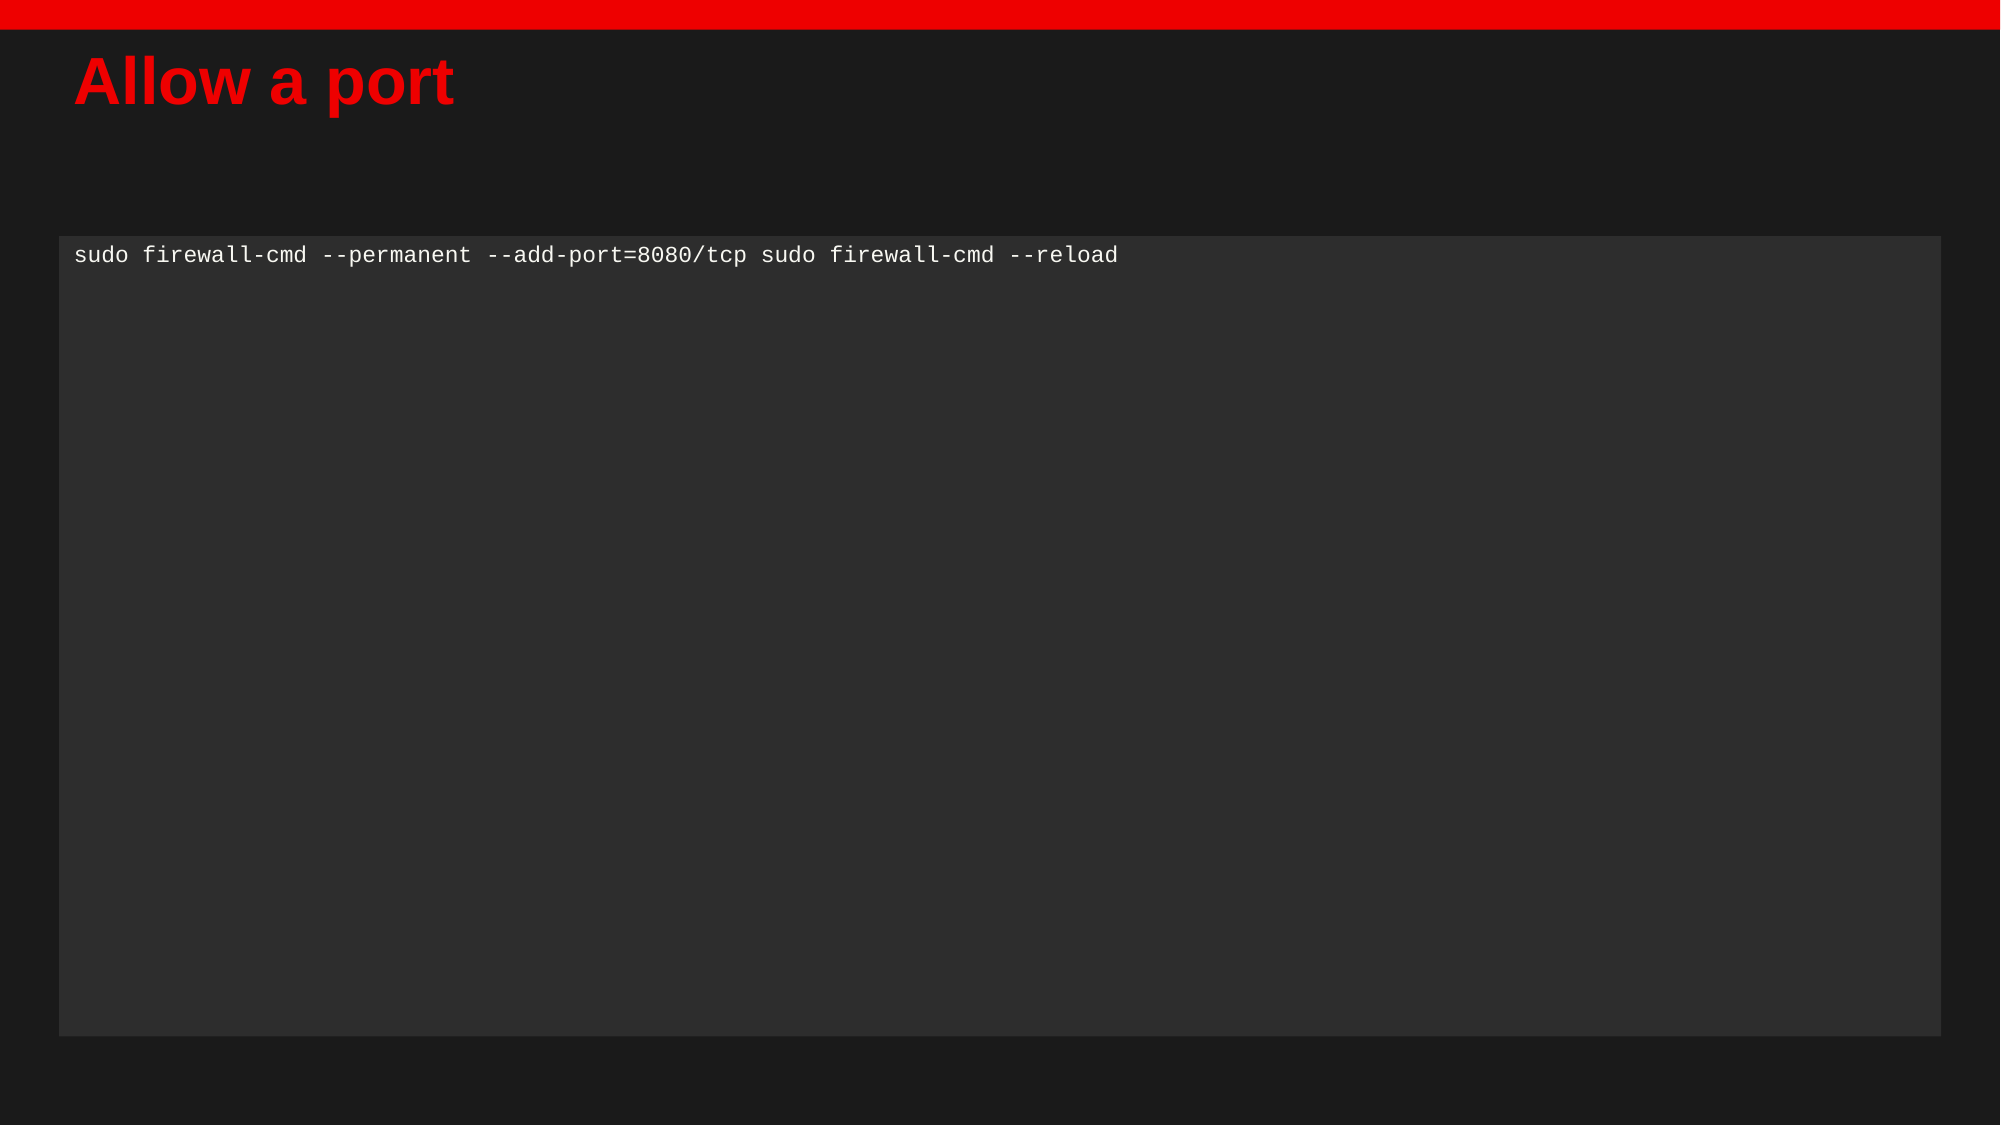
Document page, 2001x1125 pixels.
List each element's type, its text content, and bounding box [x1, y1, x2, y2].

text_box Allow a port [59, 36, 1942, 208]
text_box [0, 0, 2001, 30]
text_box sudo firewall-cmd --permanent --add-port=8080/tcp sudo firewall-cmd --reload [59, 236, 1942, 1037]
